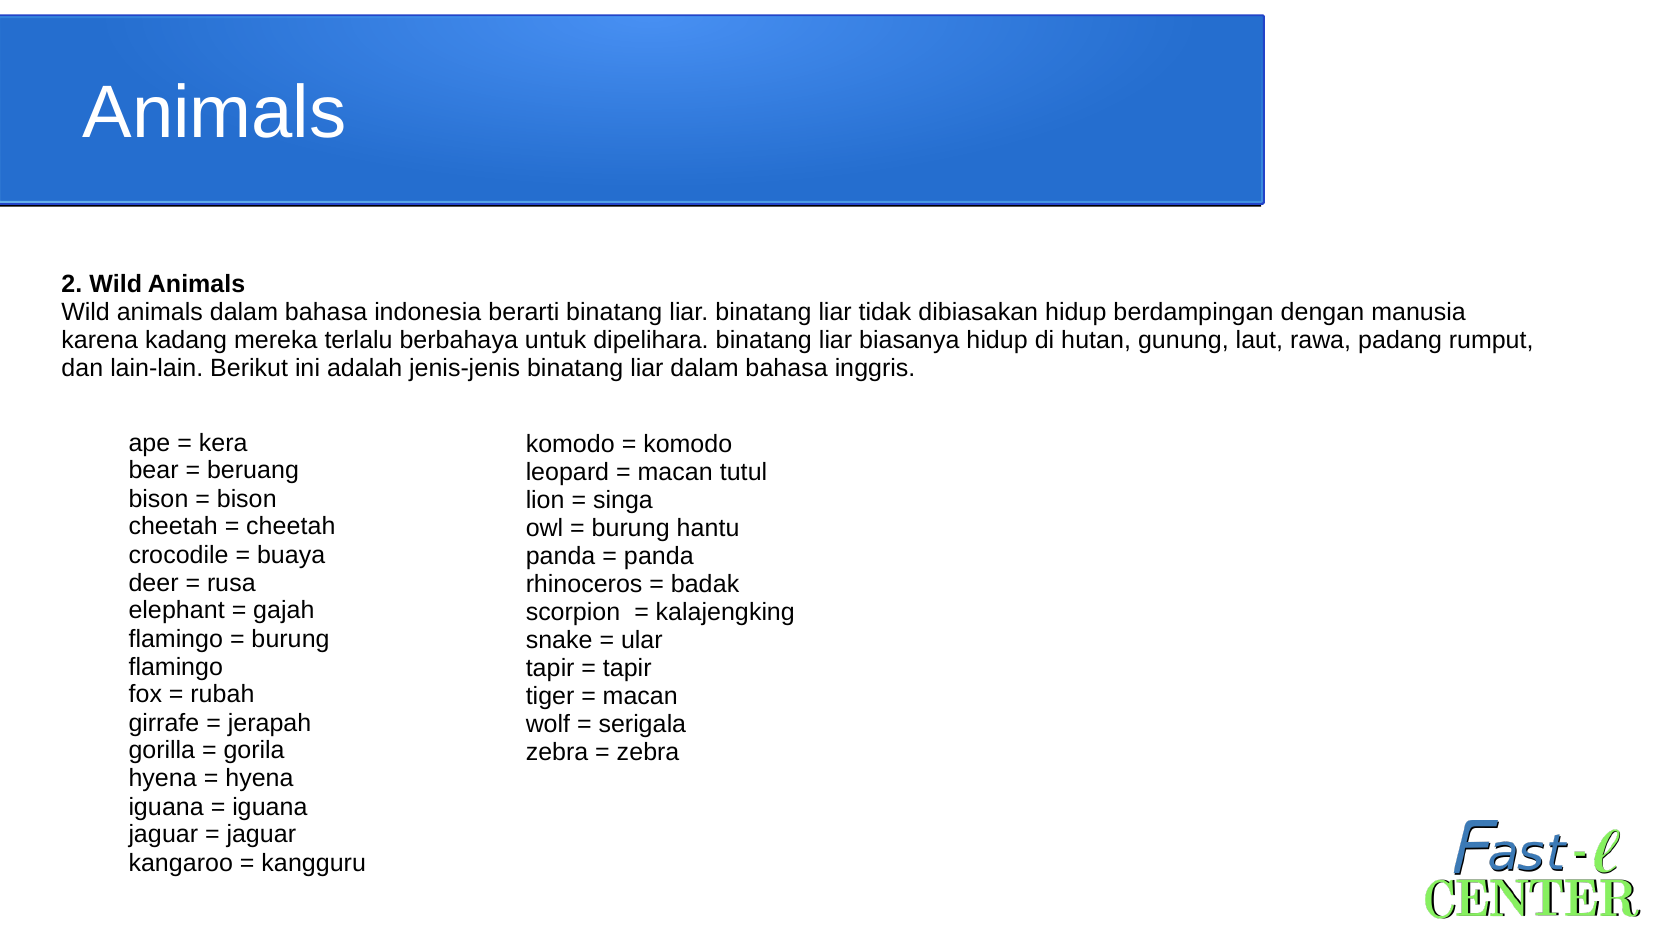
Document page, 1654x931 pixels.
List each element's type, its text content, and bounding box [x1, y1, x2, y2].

text_box komodo = komodo leopard = macan tutul lion = singa owl = burung hantu panda = panda rhinoceros = badak scorpion = kalajengking snake = ular tapir = tapir tiger = macan wolf = serigala zebra = zebra [511, 422, 845, 801]
picture [1425, 820, 1641, 921]
text_box 2. Wild Animals Wild animals dalam bahasa indonesia berarti binatang liar. binatang liar tidak dibiasakan hidup berdampingan dengan manusia karena kadang mereka terlalu berbahaya untuk dipelihara. binatang liar biasanya hidup di hutan, gunung, laut, rawa, padang rumput, dan lain-lain. Berikut ini adalah jenis-jenis binatang liar dalam bahasa inggris. [46, 261, 1561, 389]
title Animals [82, 35, 1235, 189]
text_box ape = kera bear = beruang bison = bison cheetah = cheetah crocodile = buaya deer = rusa elephant = gajah flamingo = burung flamingo fox = rubah girrafe = jerapah gorilla = gorila hyena = hyena iguana = iguana jaguar = jaguar kangaroo = kangguru [113, 420, 394, 912]
